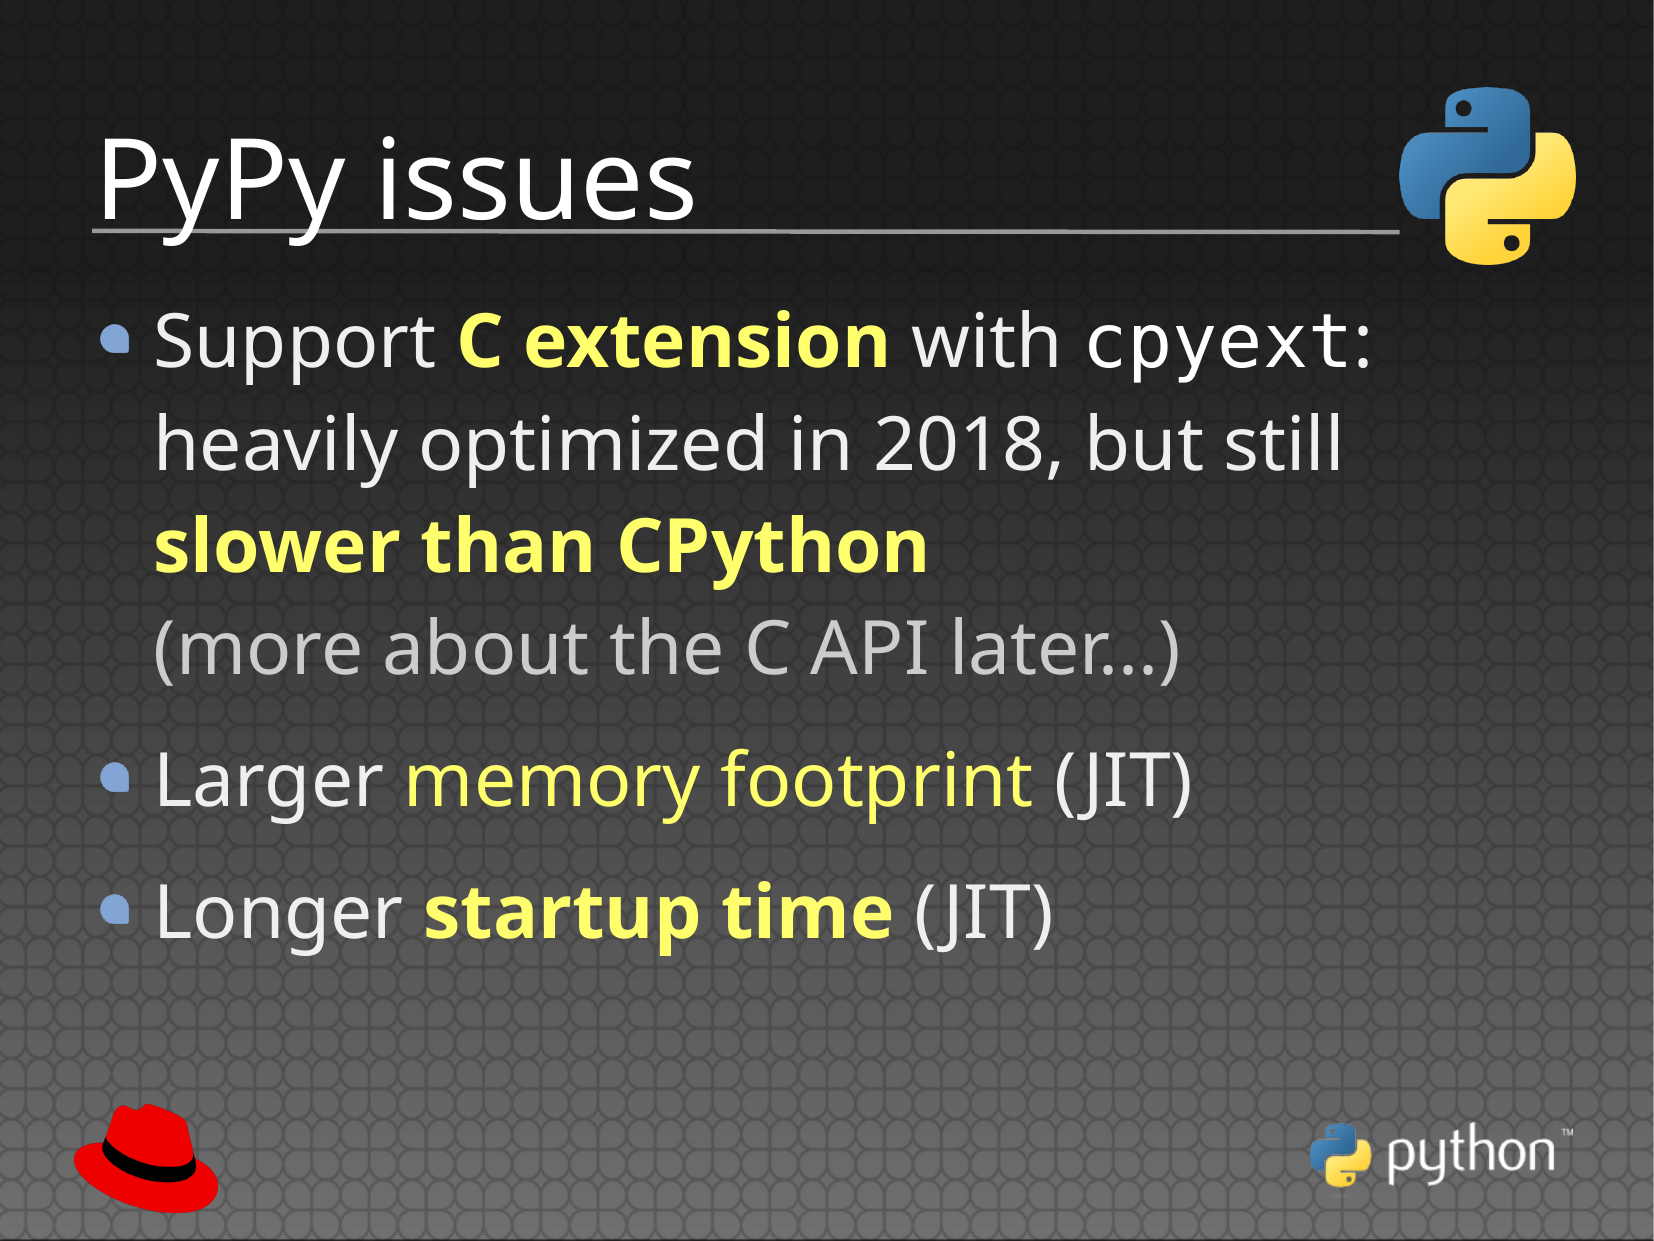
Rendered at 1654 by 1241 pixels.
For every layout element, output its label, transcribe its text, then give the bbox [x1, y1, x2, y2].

picture [0, 0, 1654, 1241]
list Support C extension with cpyext: heavily optimized in 2018, but still slower than CPython (more about the C API later...) Larger memory footprint (JIT) Longer startup time (JIT) [82, 287, 1571, 1048]
title PyPy issues [94, 100, 1426, 251]
